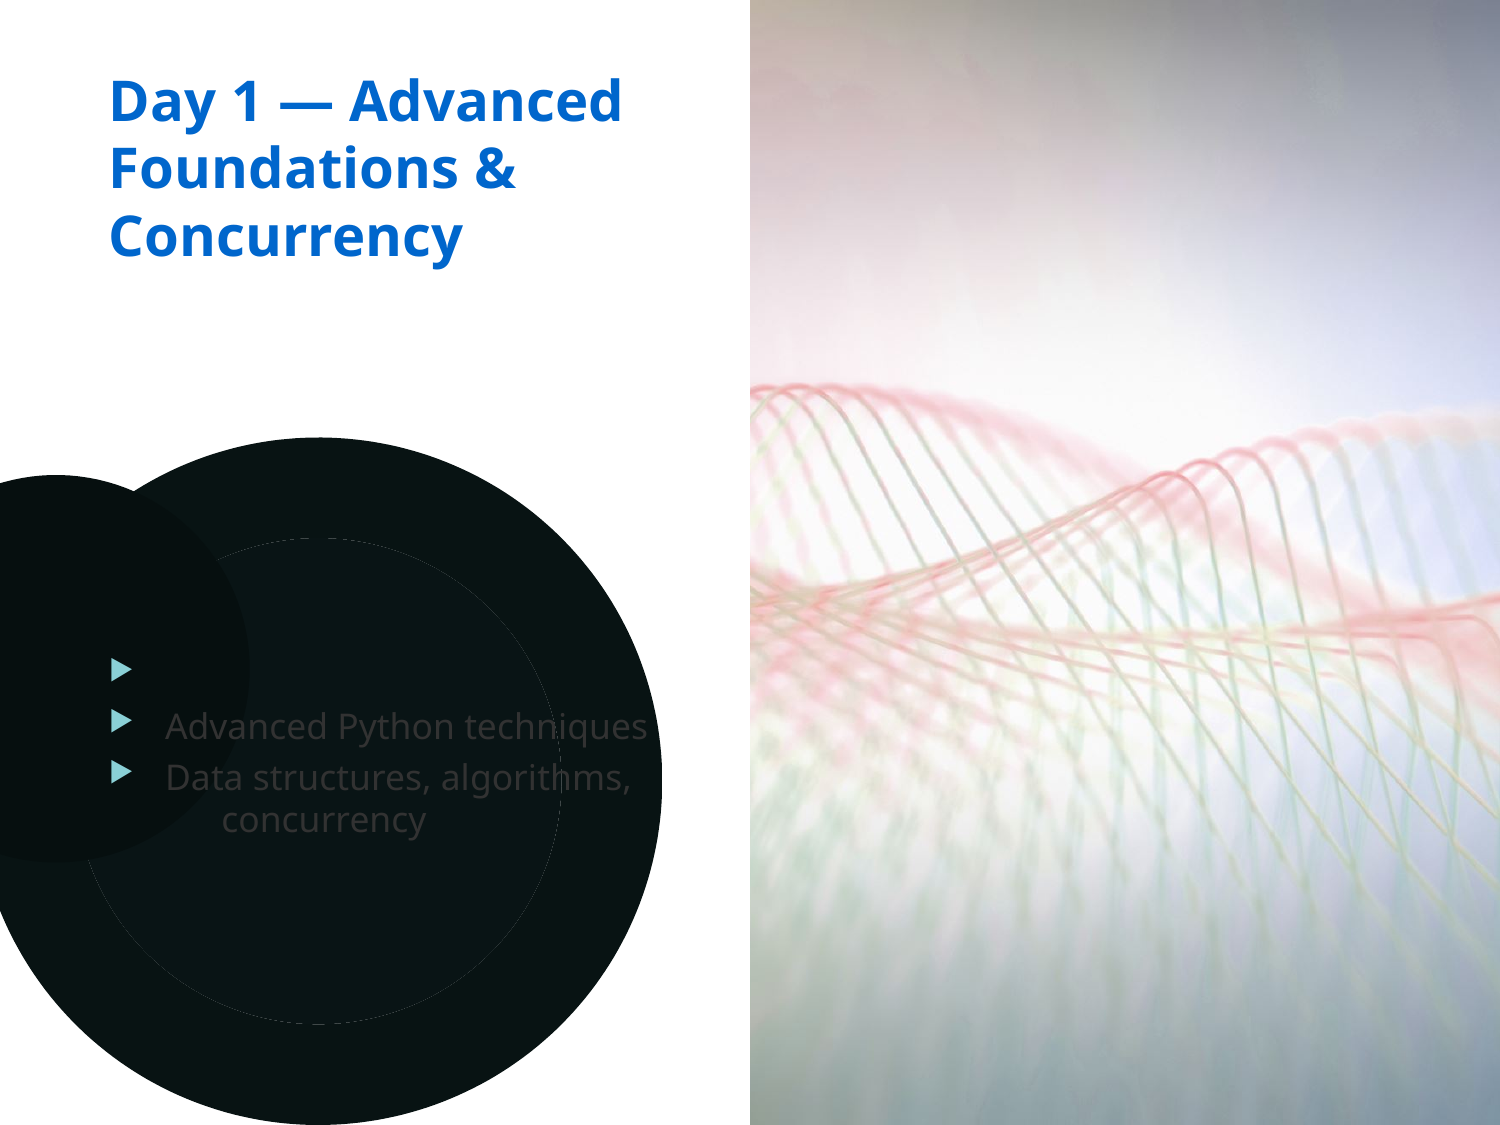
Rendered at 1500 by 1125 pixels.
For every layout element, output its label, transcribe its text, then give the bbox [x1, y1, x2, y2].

title Day 1 — Advanced Foundations & Concurrency [93, 57, 666, 324]
list Advanced Python techniques Data structures, algorithms, concurrency [93, 450, 666, 1043]
picture [750, 0, 1500, 1125]
